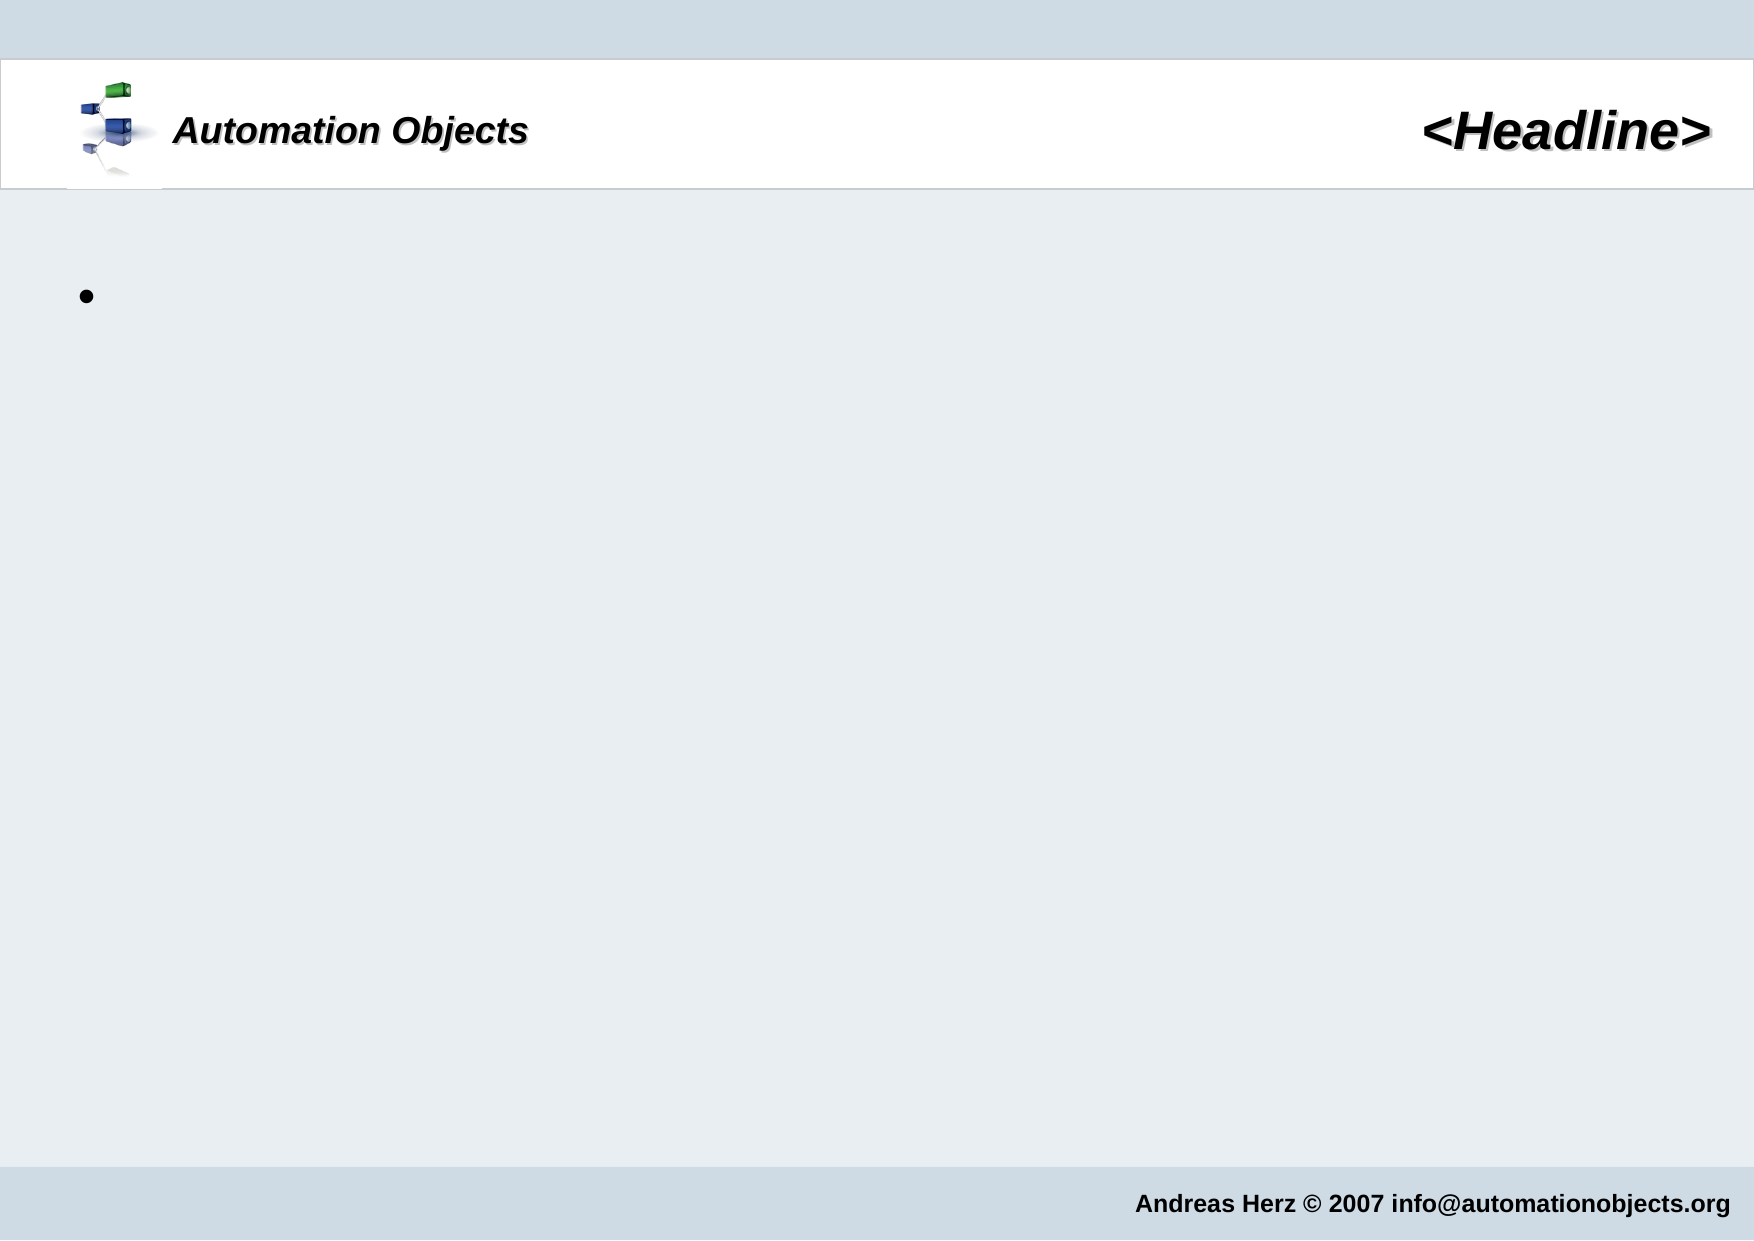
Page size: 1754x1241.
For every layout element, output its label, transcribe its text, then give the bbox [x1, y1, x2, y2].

title <Headline> [744, 84, 1727, 178]
text_box Andreas Herz © 2007 info@automationobjects.org [0, 1166, 1754, 1241]
text_box Automation Objects [162, 101, 545, 160]
text_box [0, 0, 1754, 189]
picture [67, 82, 162, 189]
list [63, 260, 1701, 332]
